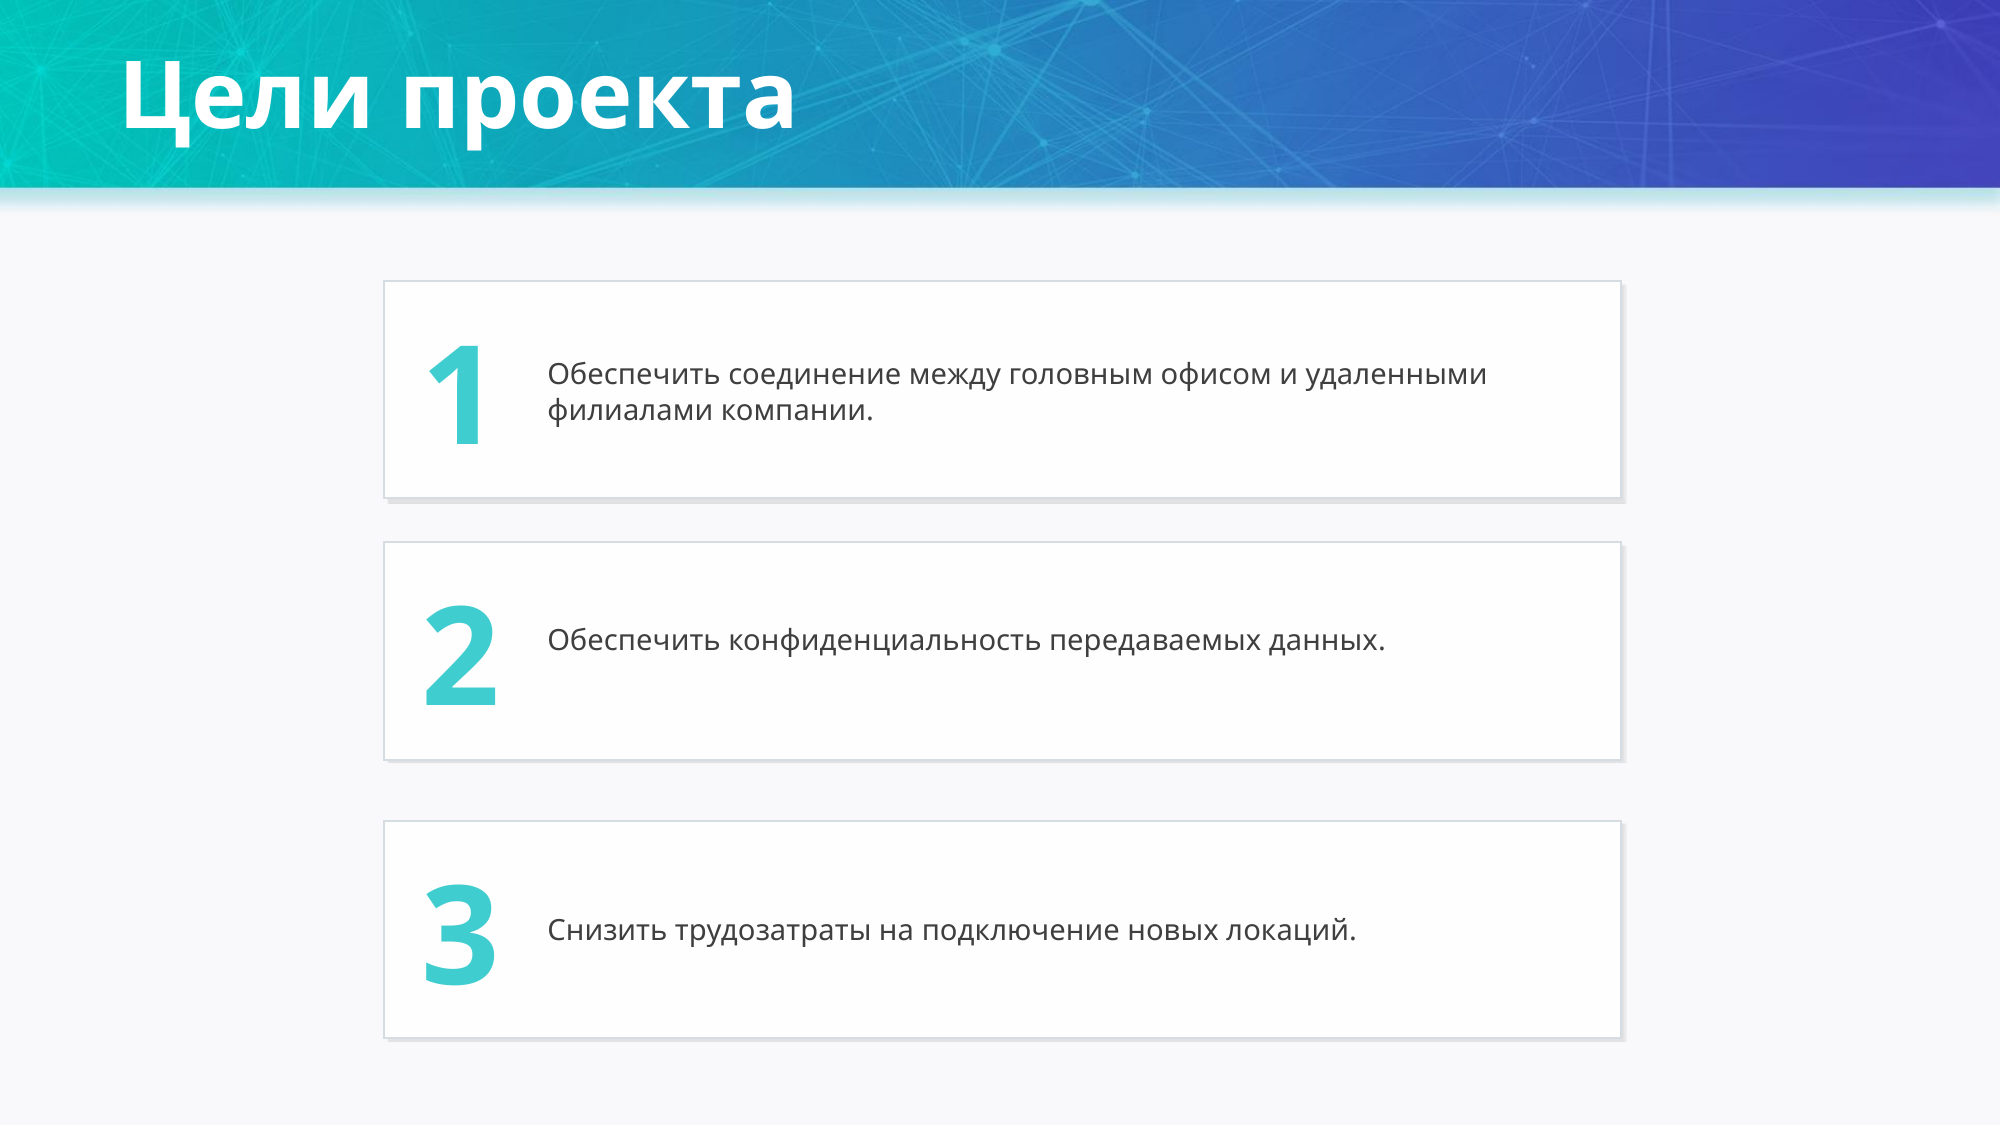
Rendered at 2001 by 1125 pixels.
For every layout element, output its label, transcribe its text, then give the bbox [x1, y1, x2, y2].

text_box 3 [421, 846, 552, 1013]
text_box [383, 542, 1622, 760]
text_box Цели проекта [481, 87, 501, 118]
text_box [383, 280, 1622, 499]
text_box Обеспечить соединение между головным офисом и удаленными филиалами компании. [532, 348, 1581, 431]
text_box Цели проекта [118, 57, 1882, 140]
text_box [383, 820, 1622, 1039]
text_box Снизить трудозатраты на подключение новых локаций. [532, 904, 1581, 1021]
text_box Обеспечить конфиденциальность передаваемых данных. [532, 614, 1581, 680]
picture [0, 0, 2000, 1125]
text_box 2 [421, 567, 552, 735]
text_box 1 [421, 306, 552, 473]
